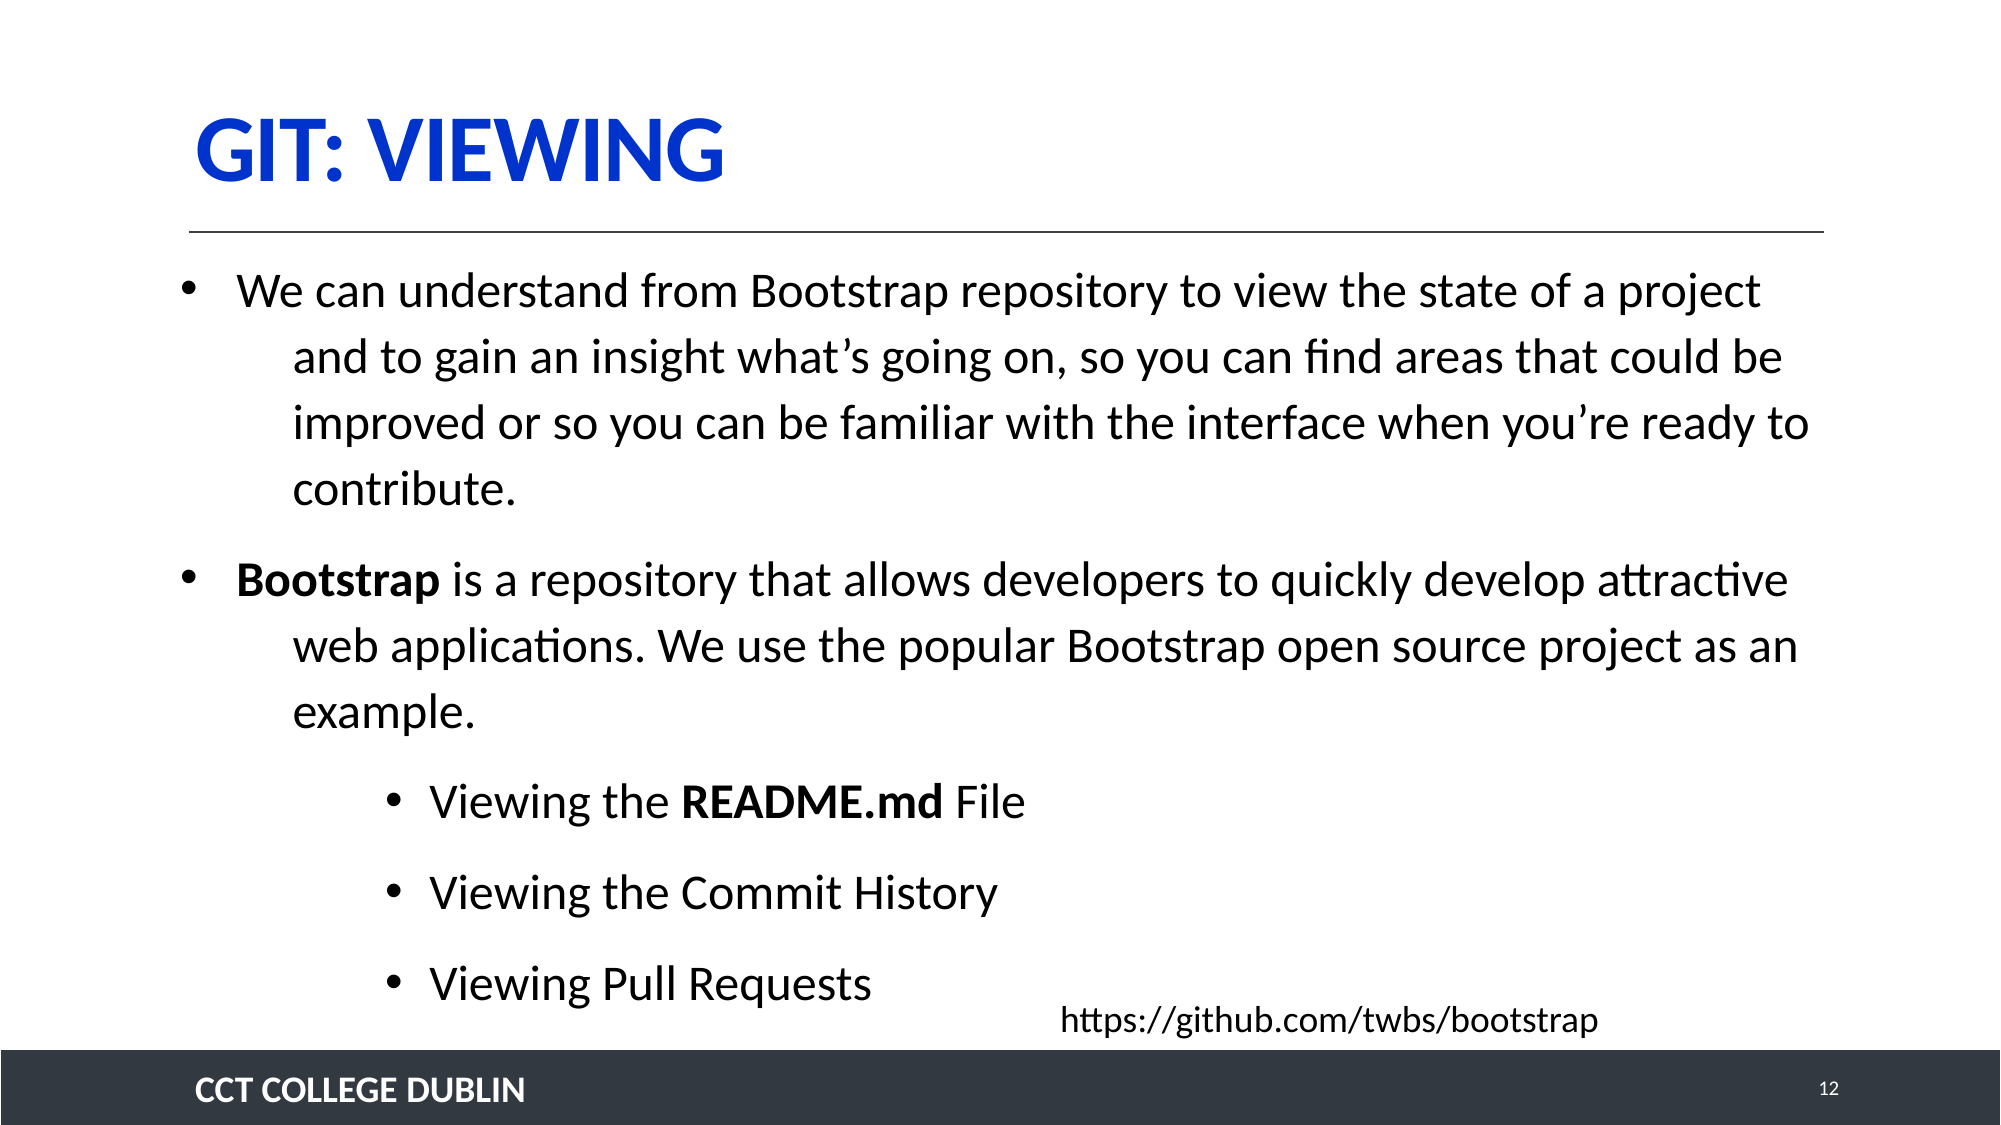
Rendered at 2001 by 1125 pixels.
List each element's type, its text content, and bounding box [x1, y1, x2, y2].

text_box [1803, 1057, 1932, 1118]
title GIT: VIEWING [180, 7, 1831, 211]
list We can understand from Bootstrap repository to view the state of a project and to gain an insight what’s going on, so you can find areas that could be improved or so you can be familiar with the interface when you’re ready to contribute. Bootstrap is a repository that allows developers to quickly develop attractive web applications. We use the popular Bootstrap open source project as an example. Viewing the README.md File Viewing the Commit History Viewing Pull Requests [180, 243, 1831, 1040]
text_box CCT COLLEGE DUBLIN [180, 1057, 1299, 1118]
text_box https://github.com/twbs/bootstrap [829, 987, 1831, 1049]
